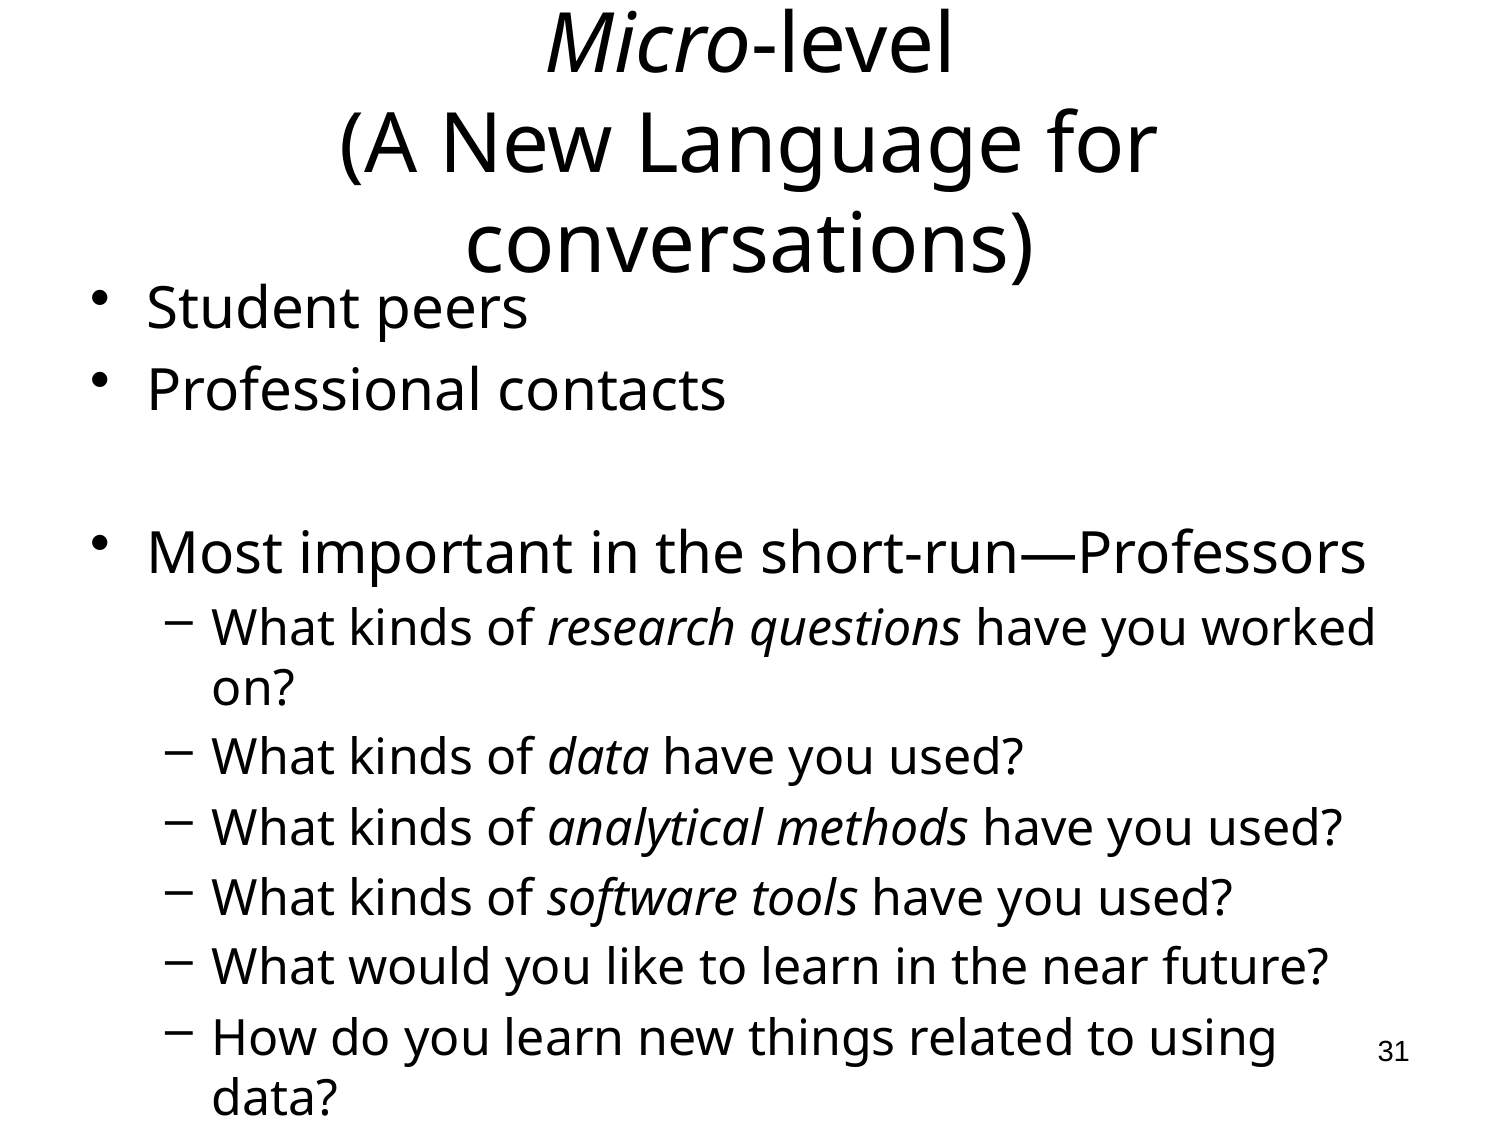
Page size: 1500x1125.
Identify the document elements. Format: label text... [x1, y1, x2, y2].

list Student peers Professional contacts Most important in the short-run—Professors What kinds of research questions have you worked on? What kinds of data have you used? What kinds of analytical methods have you used? What kinds of software tools have you used? What would you like to learn in the near future? How do you learn new things related to using data? [75, 262, 1425, 1005]
slide_number <number> [1074, 1024, 1425, 1103]
title Micro-level (A New Language for conversations) [75, 45, 1425, 233]
